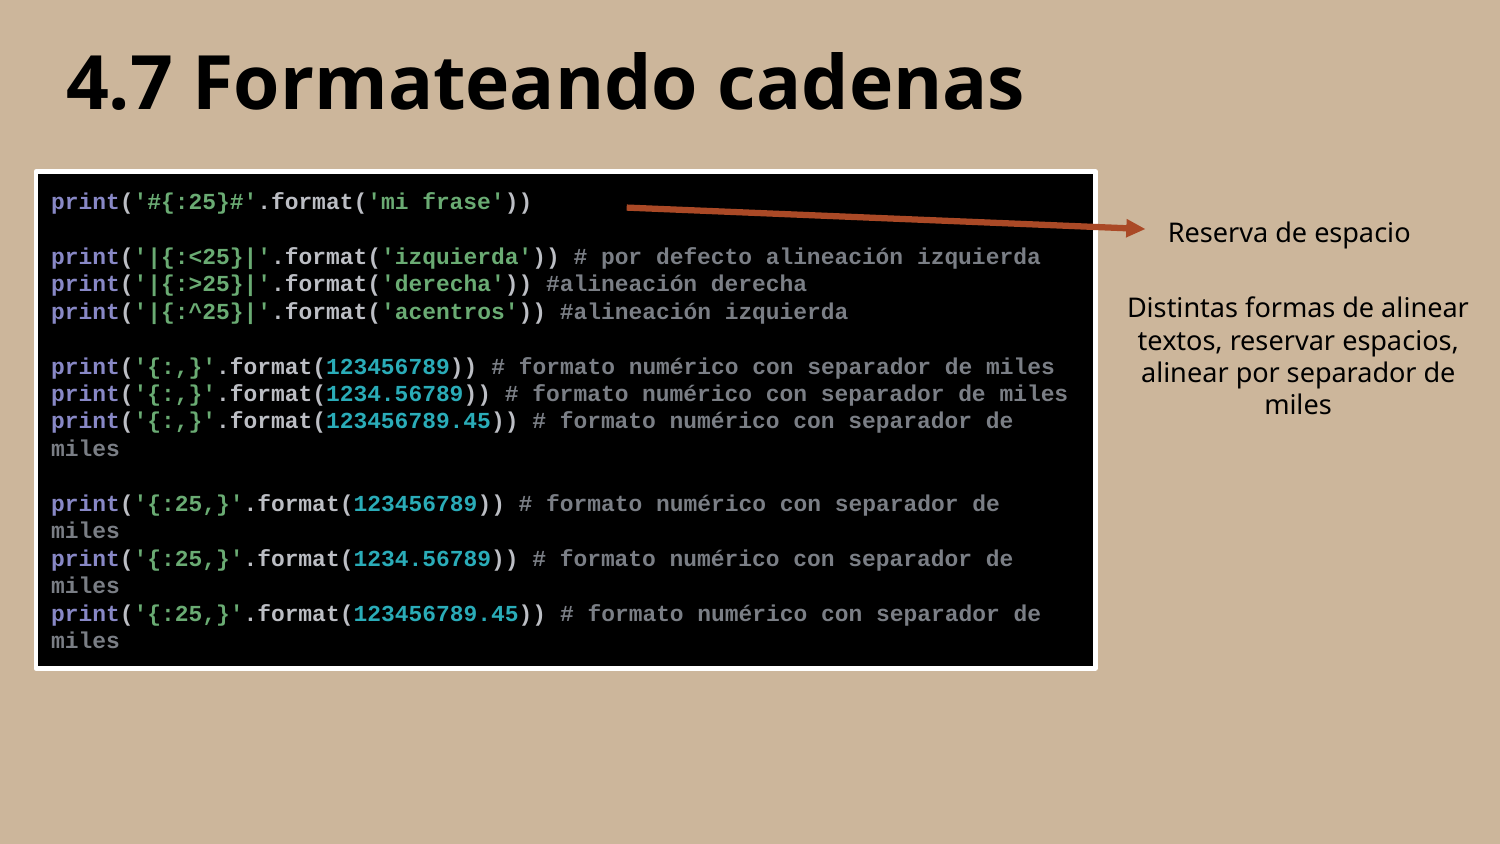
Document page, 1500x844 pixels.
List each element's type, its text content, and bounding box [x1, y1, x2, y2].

text_box Distintas formas de alinear textos, reservar espacios, alinear por separador de miles [1102, 275, 1495, 325]
title 4.7 Formateando cadenas [51, 51, 1449, 140]
text_box Reserva de espacio [1093, 200, 1486, 251]
text_box print('#{:25}#'.format('mi frase')) print('|{:<25}|'.format('izquierda')) # por defecto alineación izquierda print('|{:>25}|'.format('derecha')) #alineación derecha print('|{:^25}|'.format('acentros')) #alineación izquierda print('{:,}'.format(123456789)) # formato numérico con separador de miles print('{:,}'.format(1234.56789)) # formato numérico con separador de miles print('{:,}'.format(123456789.45)) # formato numérico con separador de miles print('{:25,}'.format(123456789)) # formato numérico con separador de miles print('{:25,}'.format(1234.56789)) # formato numérico con separador de miles print('{:25,}'.format(123456789.45)) # formato numérico con separador de miles [36, 171, 1096, 669]
